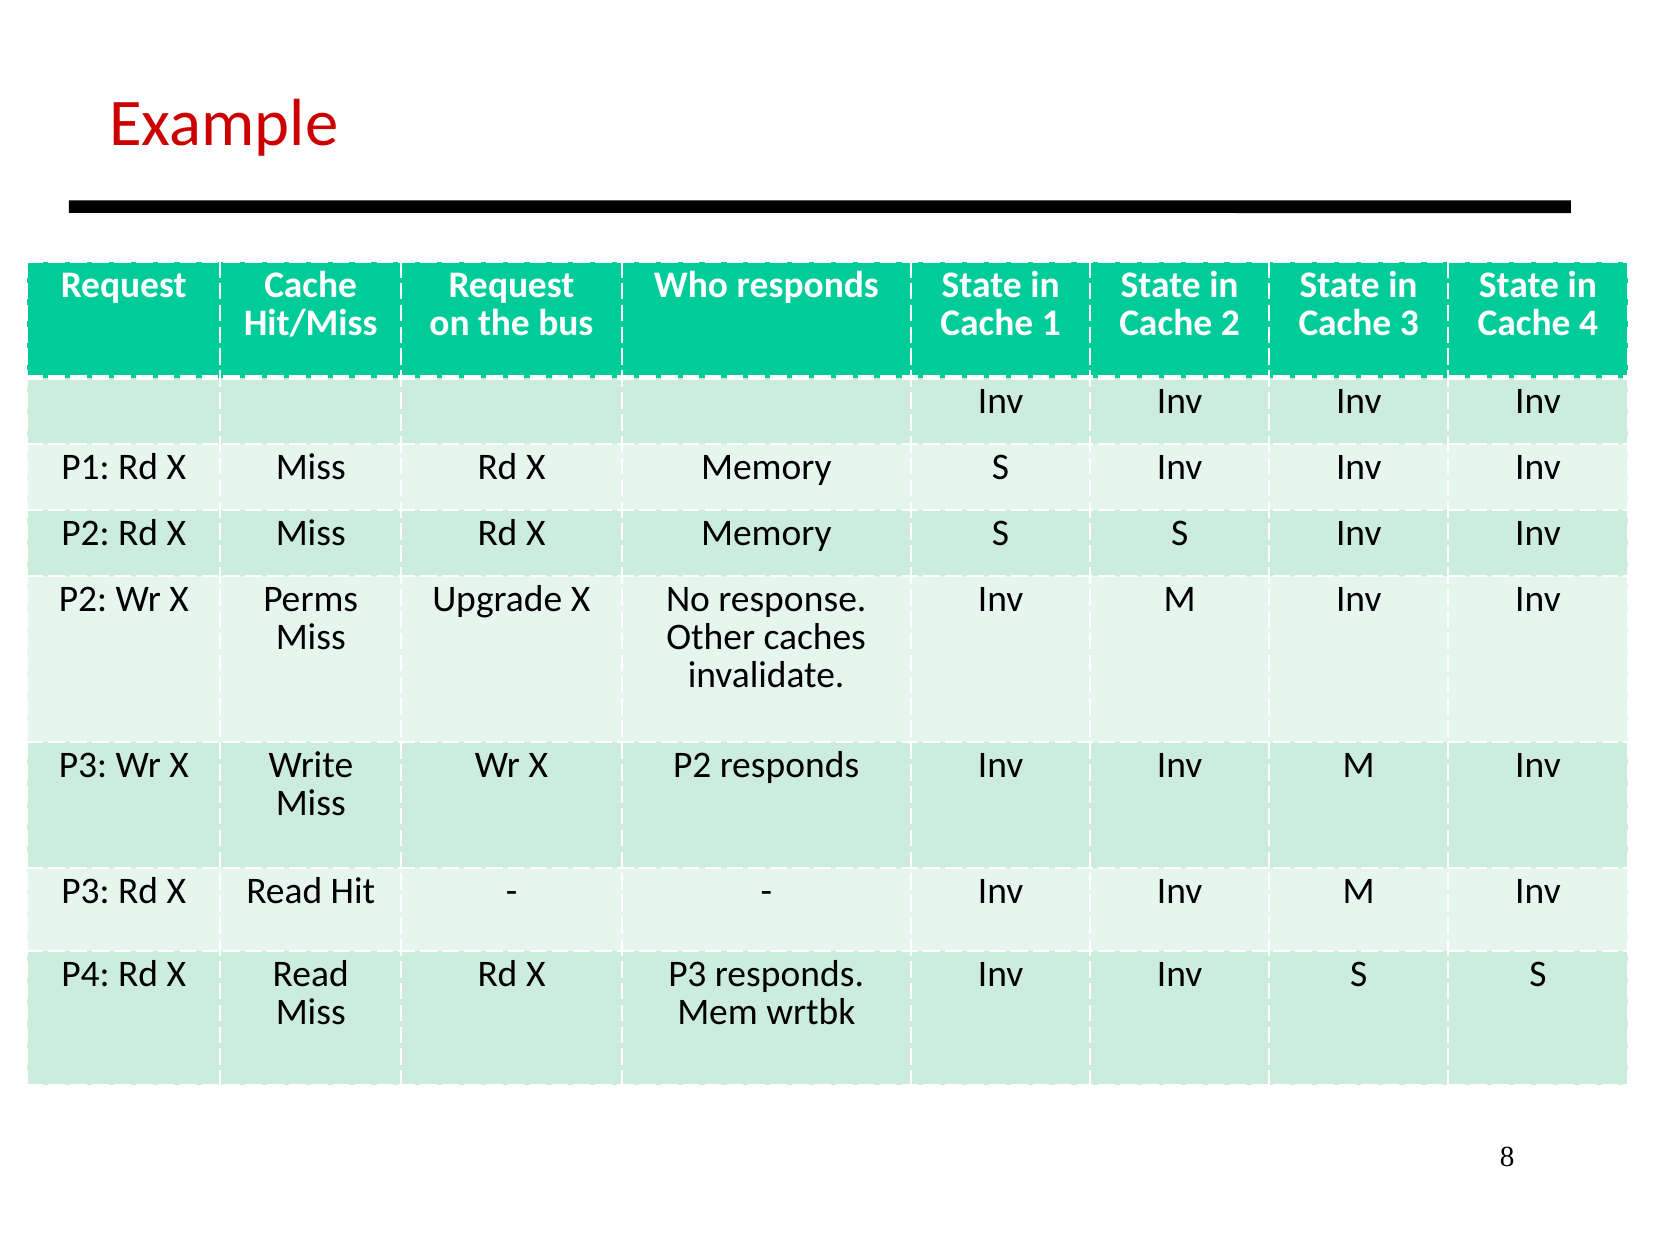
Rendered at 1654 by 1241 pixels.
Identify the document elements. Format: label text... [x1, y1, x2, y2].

table_cell P3: Wr X [27, 742, 220, 868]
table_cell M [1269, 742, 1448, 868]
table_cell Inv [1269, 378, 1448, 444]
table_cell [401, 378, 622, 444]
table_cell S [911, 510, 1090, 576]
table_cell Memory [622, 444, 911, 510]
table_cell P3 responds. Mem wrtbk [622, 951, 911, 1085]
table_cell P2: Wr X [27, 576, 220, 742]
table_cell S [1090, 510, 1269, 576]
table_cell Rd X [401, 951, 622, 1085]
table_cell Inv [1090, 378, 1269, 444]
table_cell Memory [622, 510, 911, 576]
table_cell - [622, 868, 911, 951]
table_header Cache Hit/Miss [220, 262, 401, 378]
table_cell Inv [1090, 444, 1269, 510]
table_cell Miss [220, 510, 401, 576]
table_header Who responds [622, 262, 911, 378]
table_cell P2 responds [622, 742, 911, 868]
table_cell Wr X [401, 742, 622, 868]
table_header State in Cache 3 [1269, 262, 1448, 378]
table_header State in Cache 2 [1090, 262, 1269, 378]
table_header State in Cache 4 [1448, 262, 1628, 378]
table_cell Write Miss [220, 742, 401, 868]
table_cell M [1090, 576, 1269, 742]
table_cell Upgrade X [401, 576, 622, 742]
table_cell [622, 378, 911, 444]
table_cell [27, 378, 220, 444]
table_cell Perms Miss [220, 576, 401, 742]
table_cell Inv [911, 951, 1090, 1085]
table_cell Inv [1448, 742, 1628, 868]
table_cell Inv [1090, 868, 1269, 951]
table_header Request on the bus [401, 262, 622, 378]
table_cell [220, 378, 401, 444]
table_cell M [1269, 868, 1448, 951]
table_cell Inv [1269, 444, 1448, 510]
table_cell P1: Rd X [27, 444, 220, 510]
table_cell P2: Rd X [27, 510, 220, 576]
table_cell Read Hit [220, 868, 401, 951]
table_cell Inv [1090, 742, 1269, 868]
table_cell P3: Rd X [27, 868, 220, 951]
table_cell - [401, 868, 622, 951]
table_cell Inv [1269, 510, 1448, 576]
table_cell Inv [911, 378, 1090, 444]
table_cell P4: Rd X [27, 951, 220, 1085]
table_header State in Cache 1 [911, 262, 1090, 378]
table_cell Inv [1448, 444, 1628, 510]
table_header Request [27, 262, 220, 378]
table_cell Inv [1448, 868, 1628, 951]
table_cell Inv [1448, 378, 1628, 444]
table_cell Inv [1090, 951, 1269, 1085]
table_cell Inv [911, 868, 1090, 951]
table_cell Rd X [401, 444, 622, 510]
slide_number <number> [1185, 1129, 1530, 1213]
table_cell Inv [911, 576, 1090, 742]
table_cell Inv [1269, 576, 1448, 742]
table_cell S [911, 444, 1090, 510]
table_cell Inv [1448, 510, 1628, 576]
table_cell Inv [1448, 576, 1628, 742]
table_cell S [1448, 951, 1628, 1085]
table_cell Miss [220, 444, 401, 510]
table_cell Rd X [401, 510, 622, 576]
table_cell No response. Other caches invalidate. [622, 576, 911, 742]
table_cell Inv [911, 742, 1090, 868]
text_box Example [94, 71, 354, 167]
table_cell Read Miss [220, 951, 401, 1085]
table_cell S [1269, 951, 1448, 1085]
